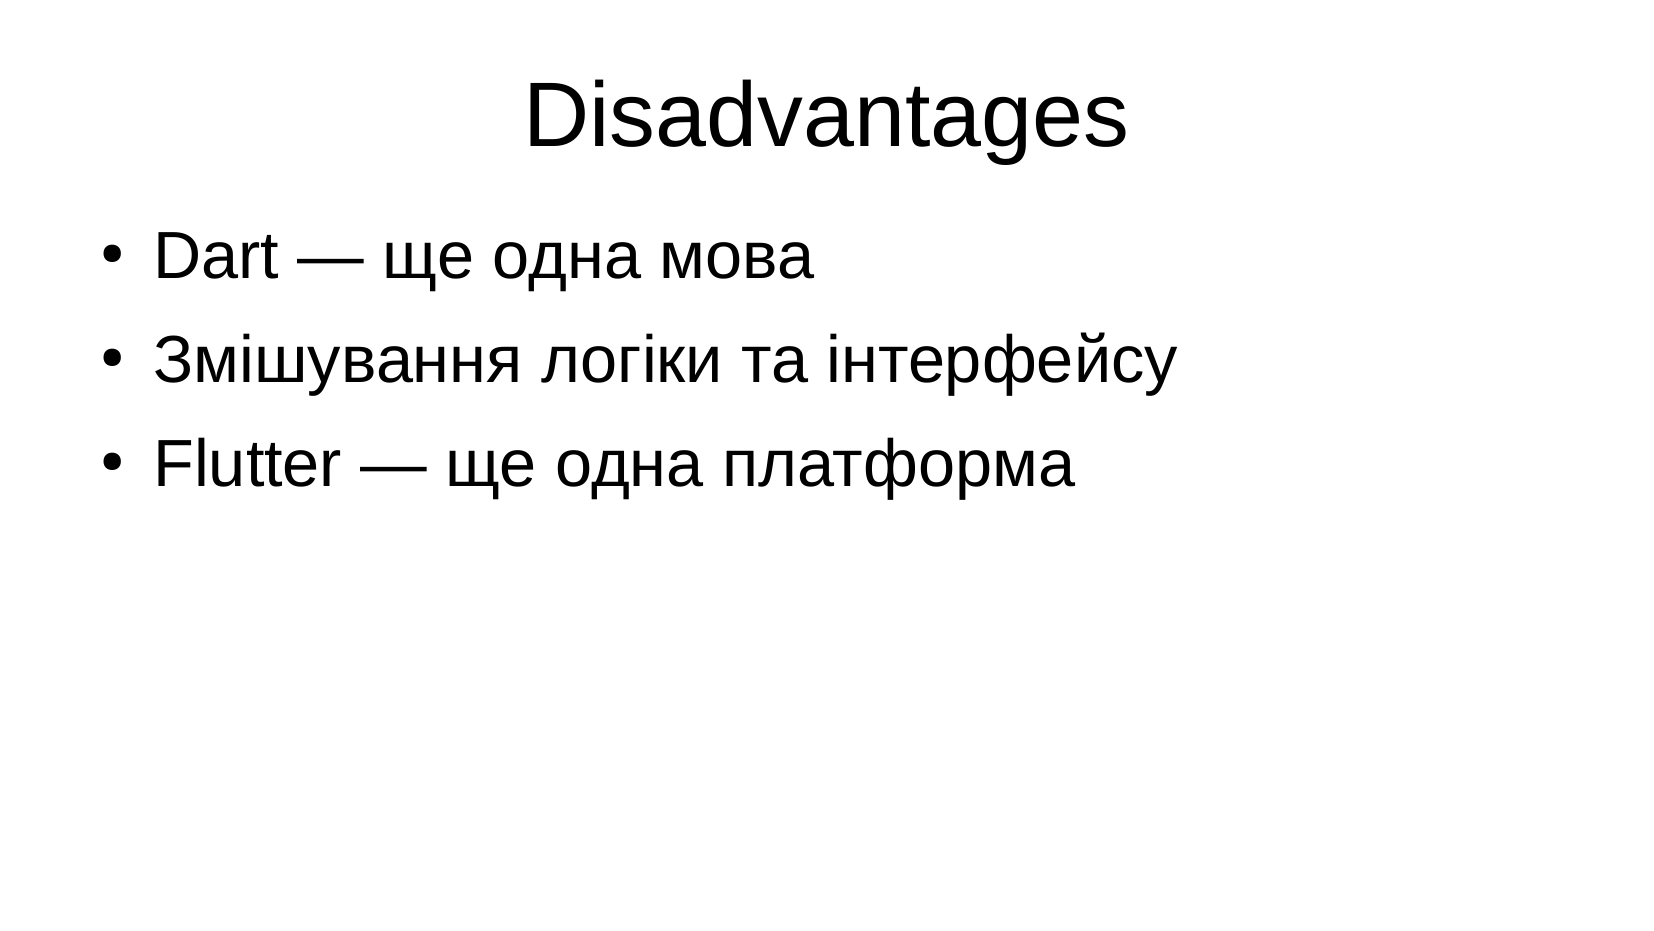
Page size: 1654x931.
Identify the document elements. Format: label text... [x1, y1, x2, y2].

title Disadvantages [82, 37, 1571, 193]
list Dart — ще одна мова Змішування логіки та інтерфейсу Flutter — ще одна платформа [82, 217, 1571, 758]
